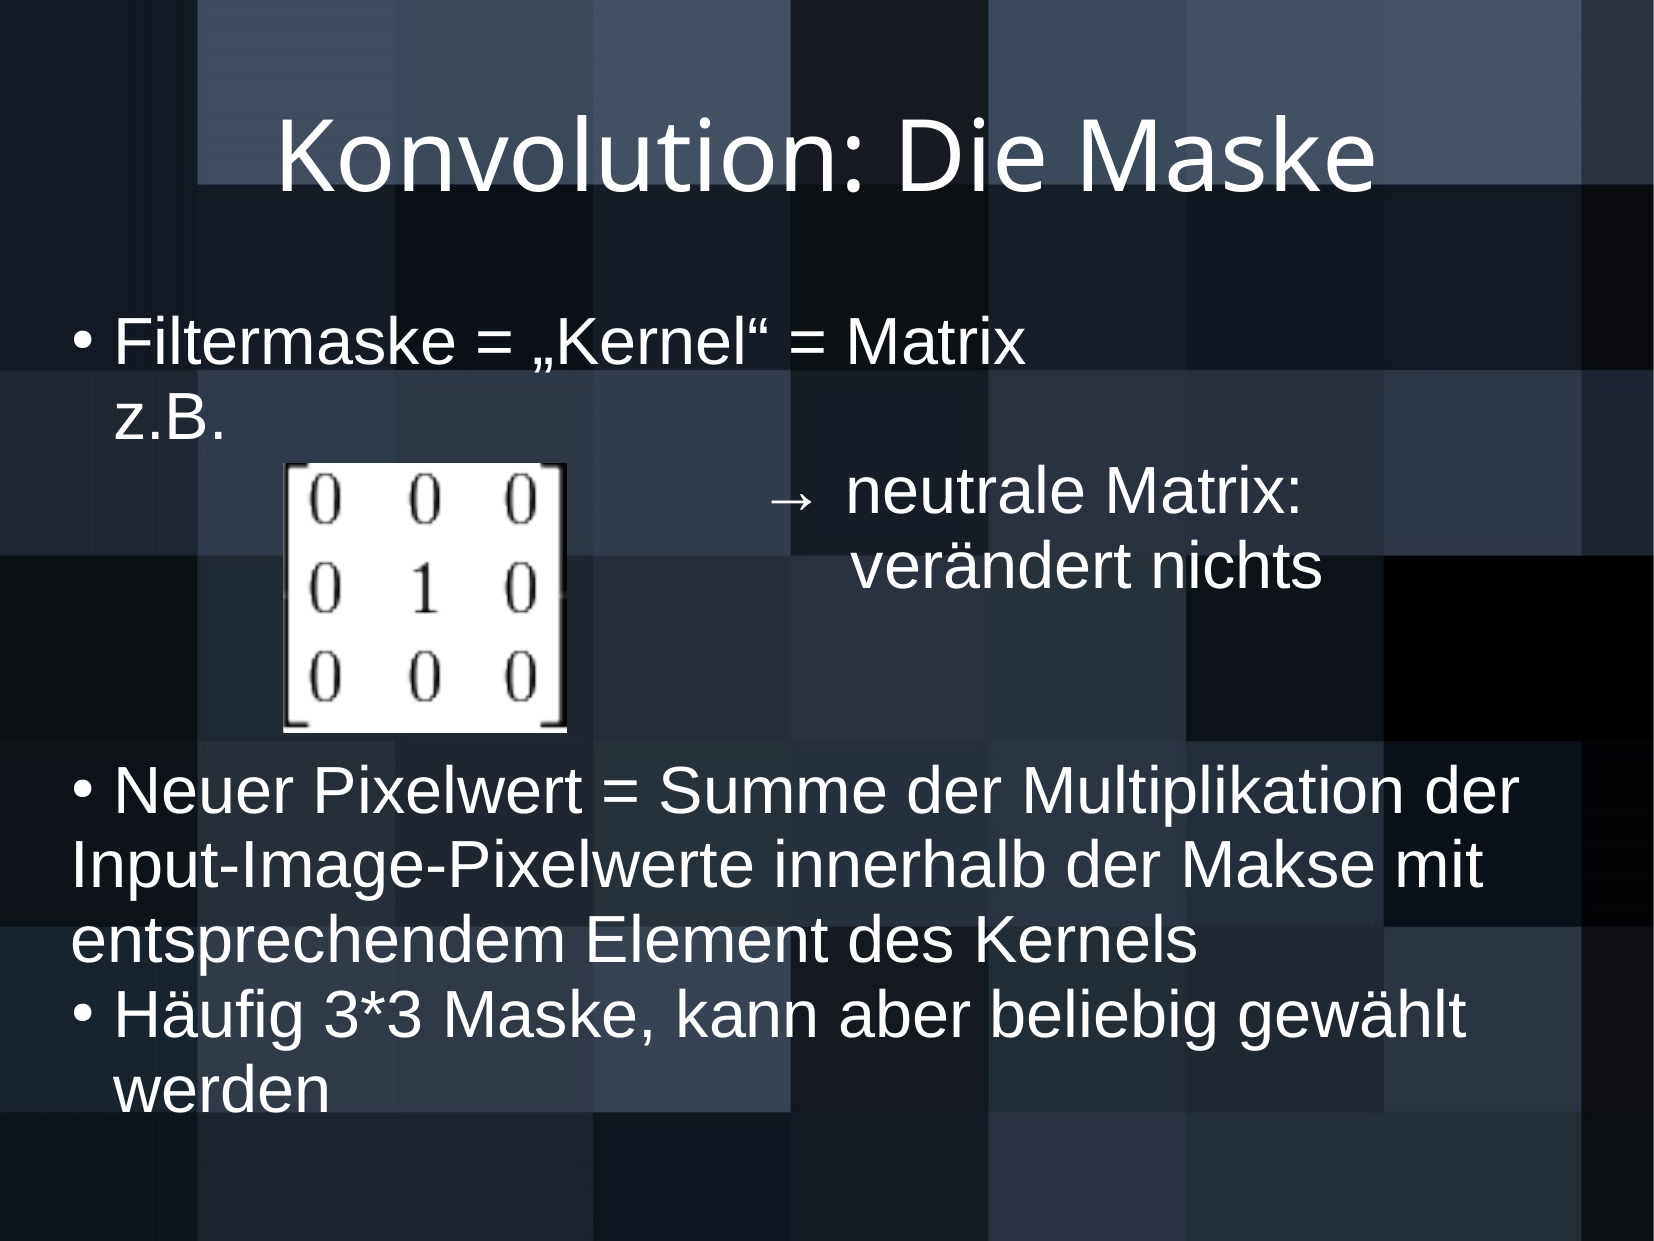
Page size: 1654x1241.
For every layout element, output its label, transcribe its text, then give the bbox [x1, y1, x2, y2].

title Konvolution: Die Maske [82, 49, 1571, 257]
subtitle Filtermaske = „Kernel“ = Matrix z.B. → neutrale Matrix: verändert nichts Neuer Pixelwert = Summe der Multiplikation der Input-Image-Pixelwerte innerhalb der Makse mit entsprechendem Element des Kernels Häufig 3*3 Maske, kann aber beliebig gewählt werden [70, 303, 1560, 1127]
picture [0, 0, 1654, 1241]
